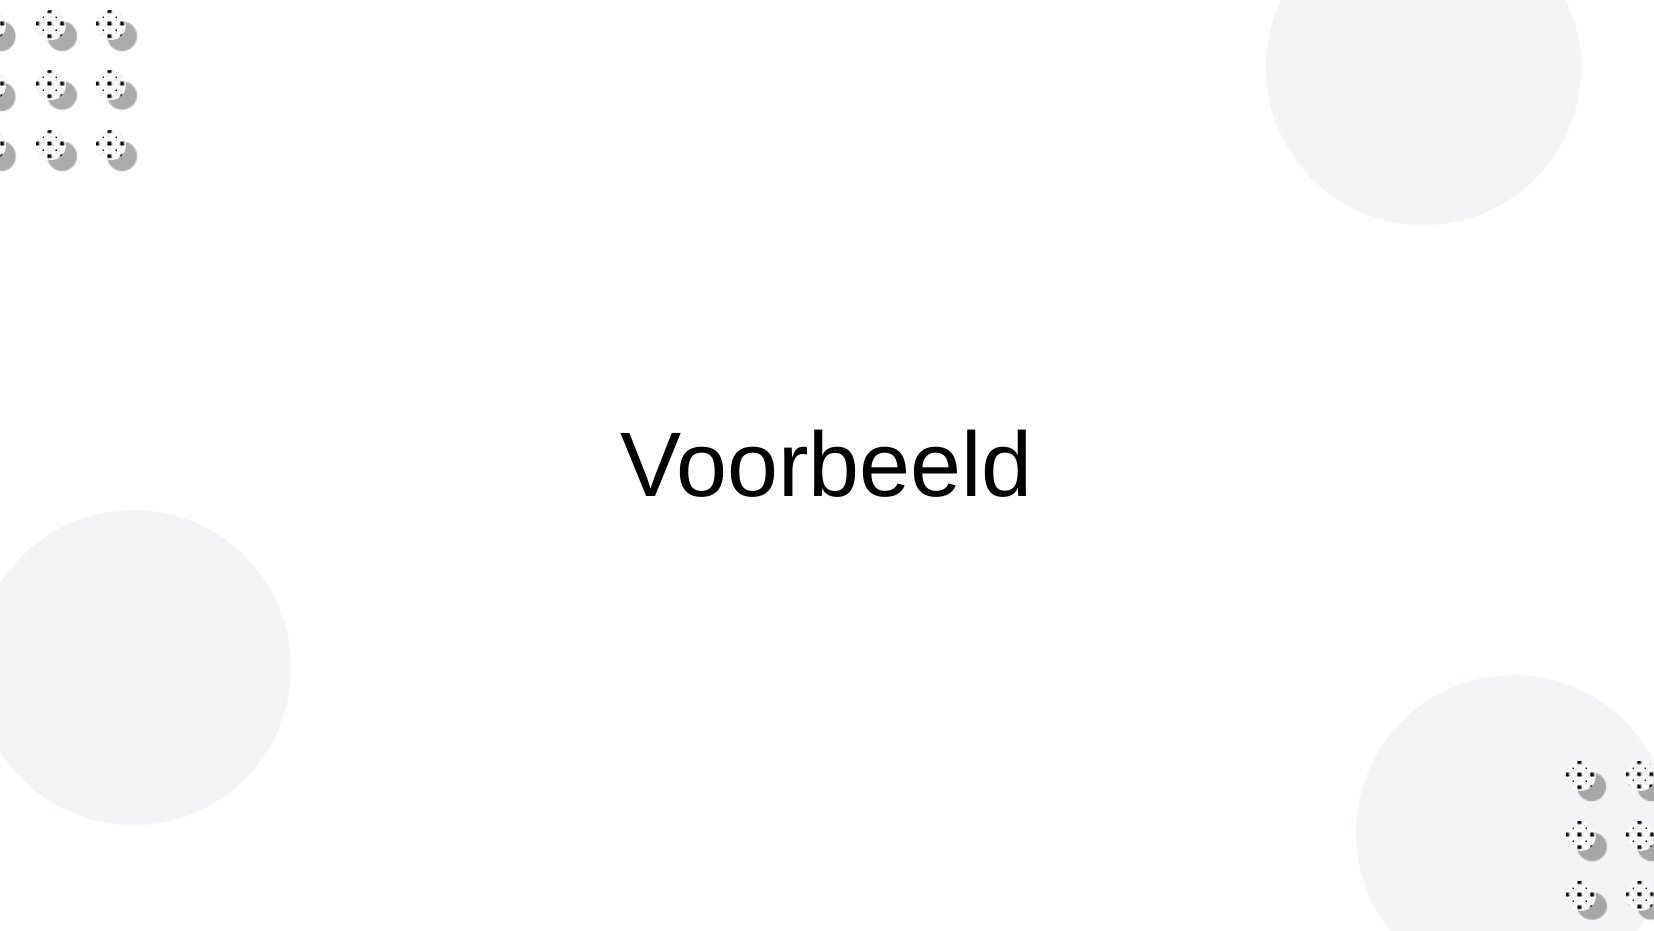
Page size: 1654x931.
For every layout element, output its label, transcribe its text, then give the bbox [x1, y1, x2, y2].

picture [1625, 880, 1654, 911]
picture [1625, 760, 1654, 791]
picture [1565, 880, 1596, 911]
picture [0, 133, 7, 158]
title Voorbeeld [82, 387, 1571, 543]
picture [35, 130, 67, 161]
picture [95, 130, 127, 161]
picture [0, 13, 6, 38]
picture [1625, 820, 1654, 851]
picture [1565, 820, 1596, 851]
picture [1565, 760, 1596, 791]
picture [95, 9, 126, 41]
picture [35, 70, 66, 101]
picture [95, 69, 126, 101]
picture [35, 10, 66, 41]
picture [0, 73, 6, 98]
